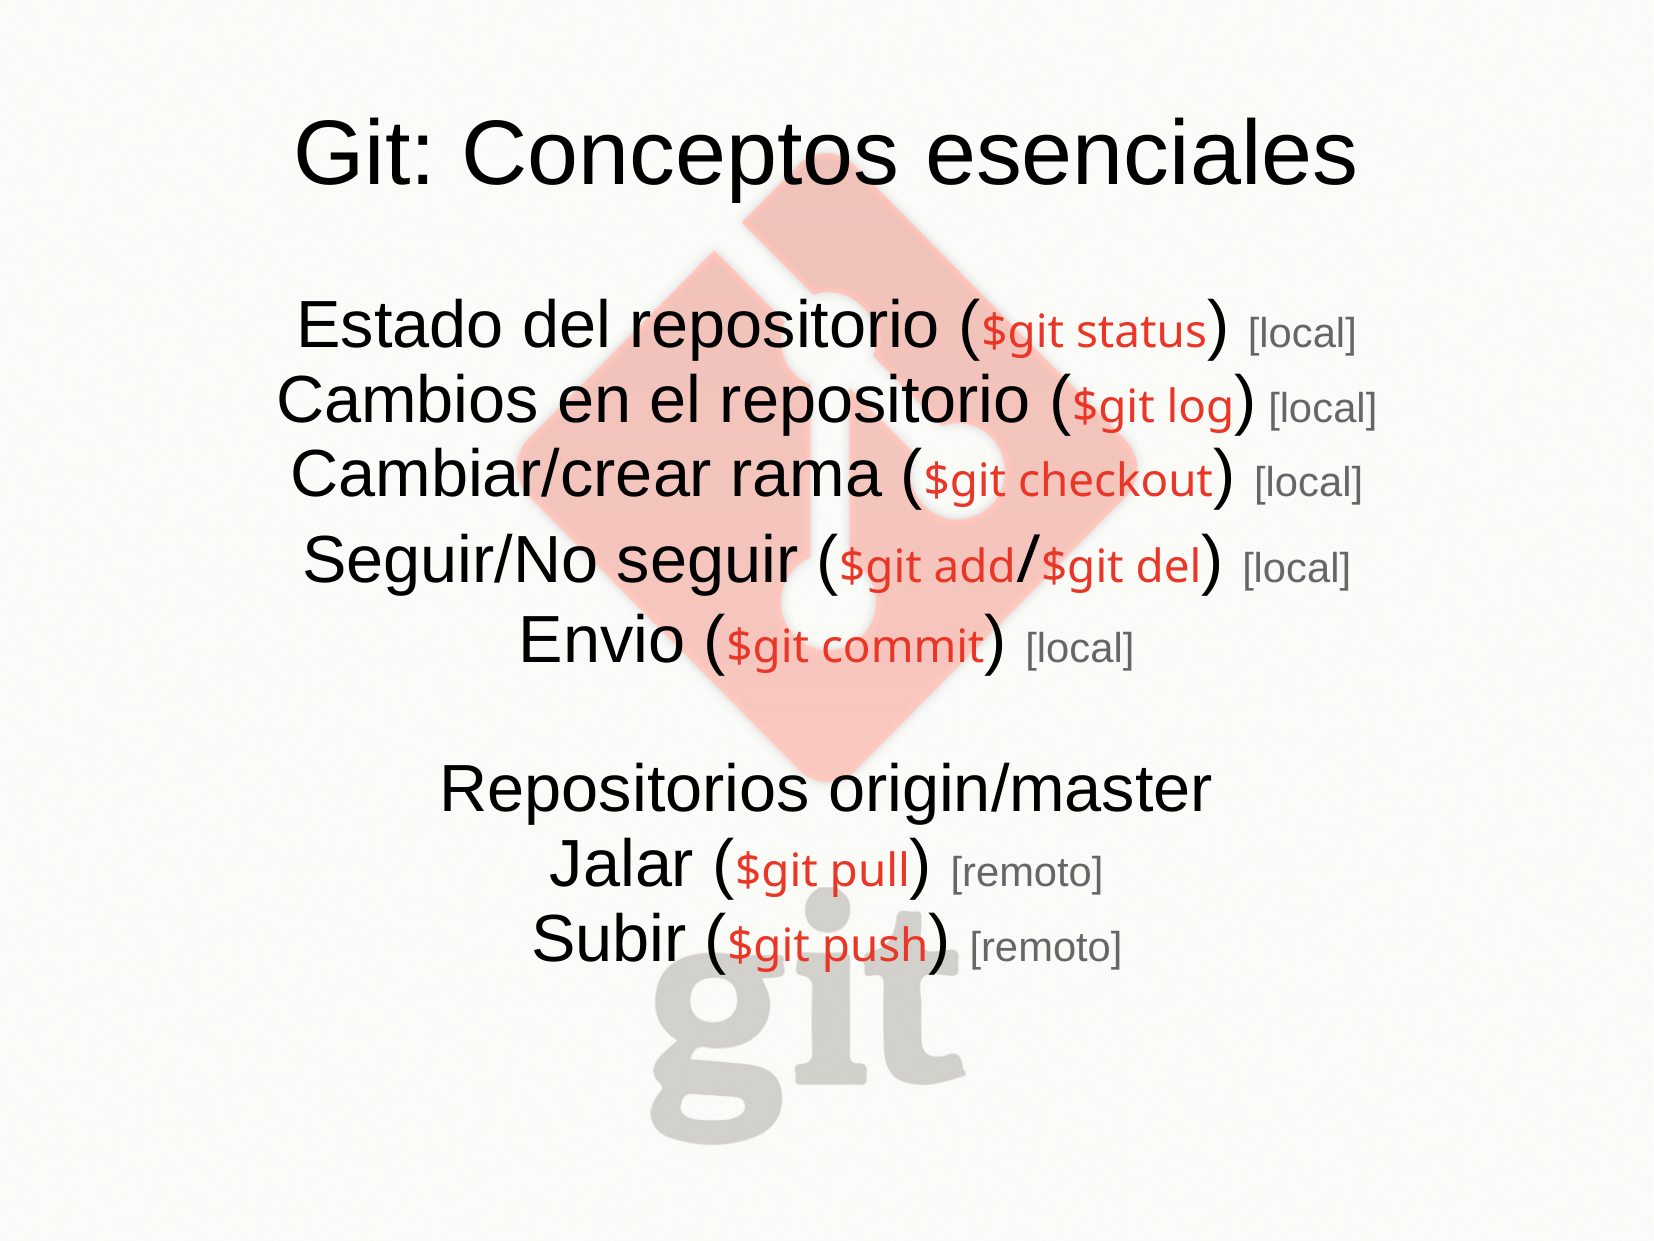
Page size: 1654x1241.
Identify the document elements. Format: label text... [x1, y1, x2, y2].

picture [0, 0, 1654, 1241]
title Git: Conceptos esenciales [82, 49, 1571, 257]
subtitle Estado del repositorio ($git status) [local] Cambios en el repositorio ($git log) [local] Cambiar/crear rama ($git checkout) [local] Seguir/No seguir ($git add/$git del) [local] Envio ($git commit) [local] Repositorios origin/master Jalar ($git pull) [remoto] Subir ($git push) [remoto] [82, 296, 1571, 1191]
